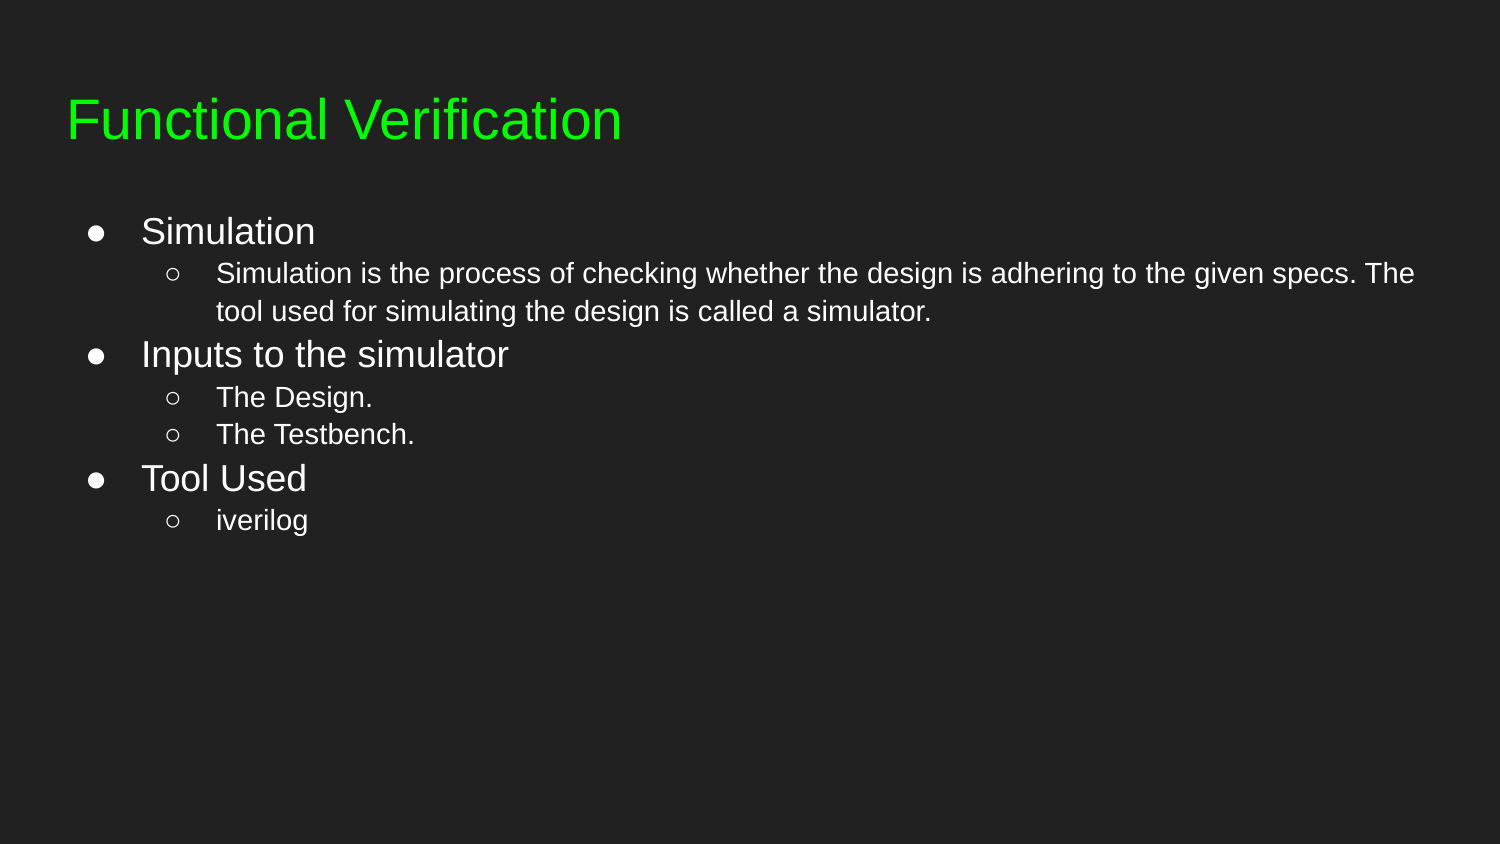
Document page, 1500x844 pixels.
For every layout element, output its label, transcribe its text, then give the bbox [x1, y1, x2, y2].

list Simulation Simulation is the process of checking whether the design is adhering to the given specs. The tool used for simulating the design is called a simulator. Inputs to the simulator The Design. The Testbench. Tool Used iverilog [51, 189, 1449, 750]
title Functional Verification [51, 72, 1449, 167]
